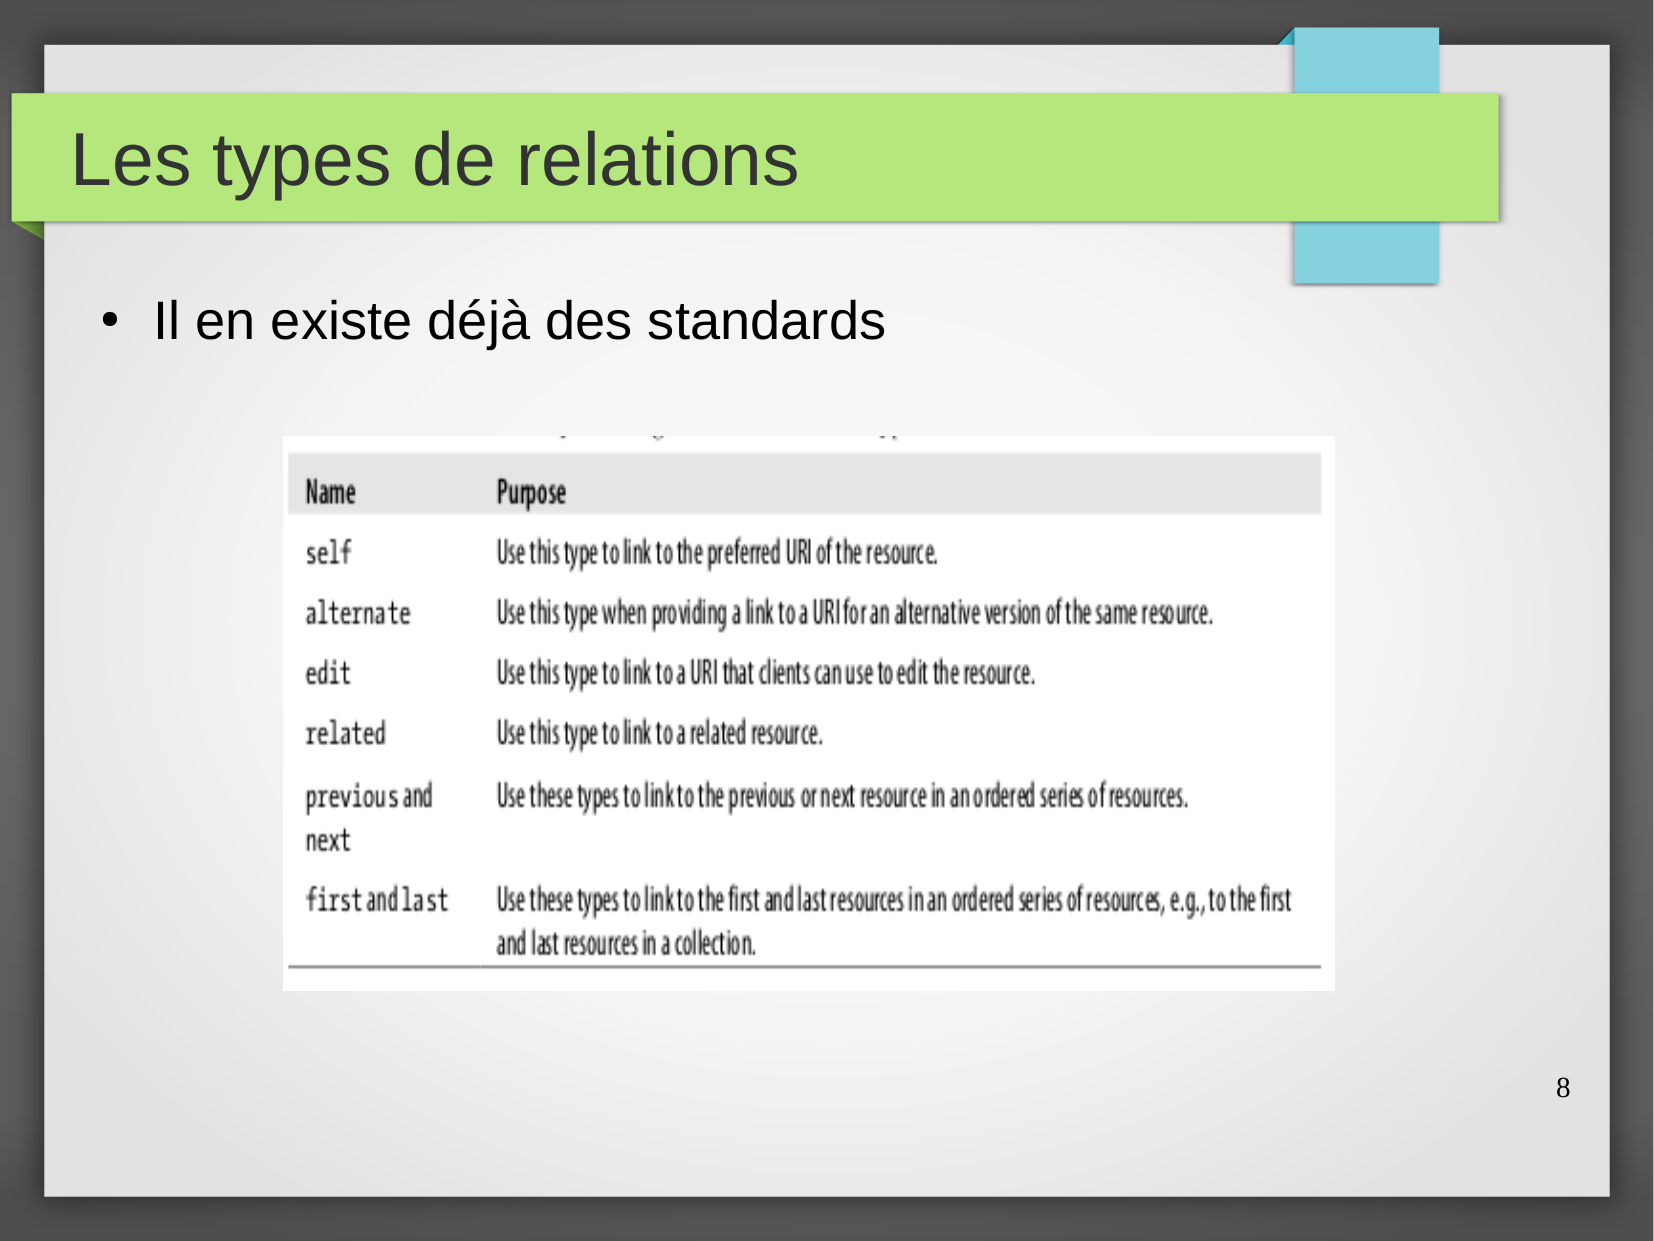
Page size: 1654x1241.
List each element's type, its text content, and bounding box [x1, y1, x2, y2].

title Les types de relations [70, 106, 1229, 213]
picture [0, 0, 1654, 1241]
list Il en existe déjà des standards [82, 290, 1571, 1010]
